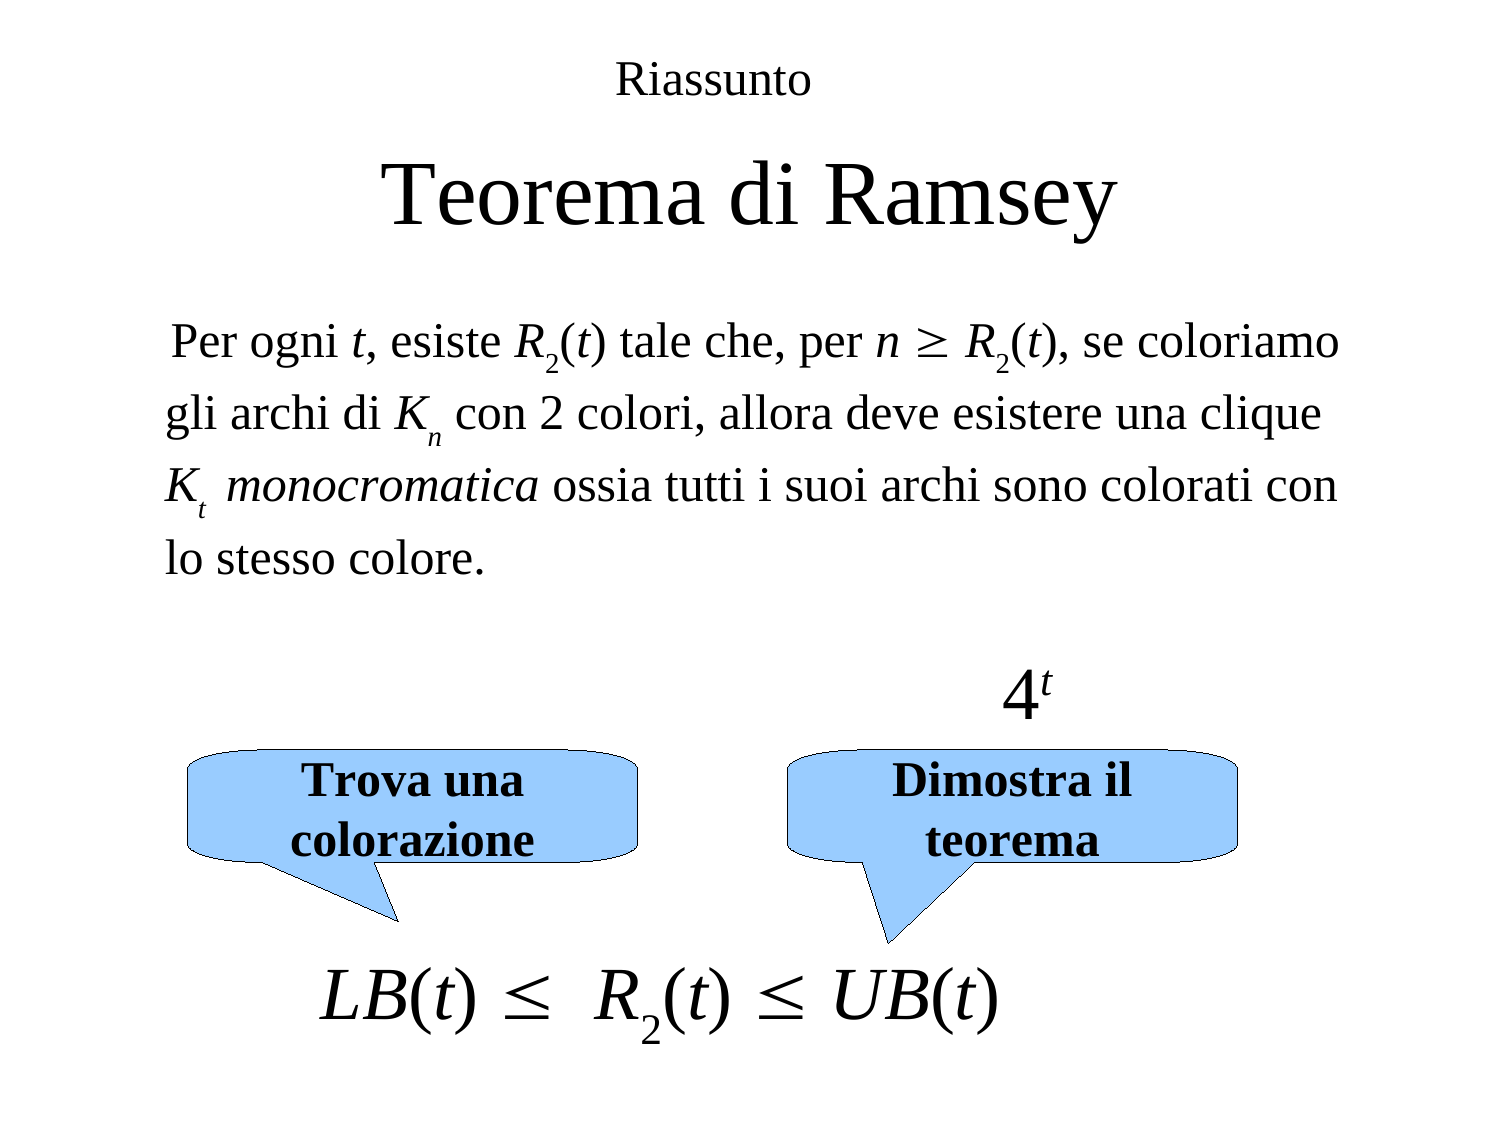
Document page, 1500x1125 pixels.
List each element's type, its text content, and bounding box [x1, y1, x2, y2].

text_box 4t [937, 637, 1112, 761]
text_box Trova una colorazione [187, 749, 638, 922]
text_box LB(t) ≤ R2(t) ≤ UB(t) [300, 937, 1051, 1061]
text_box Riassunto [600, 37, 863, 113]
text_box Per ogni t, esiste R2(t) tale che, per n ≥ R2(t), se coloriamo gli archi di Kn con 2 colori, allora deve esistere una clique Kt monocromatica ossia tutti i suoi archi sono colorati con lo stesso colore. [150, 299, 1388, 592]
text_box Dimostra il teorema [787, 749, 1238, 944]
title Teorema di Ramsey [112, 99, 1388, 288]
